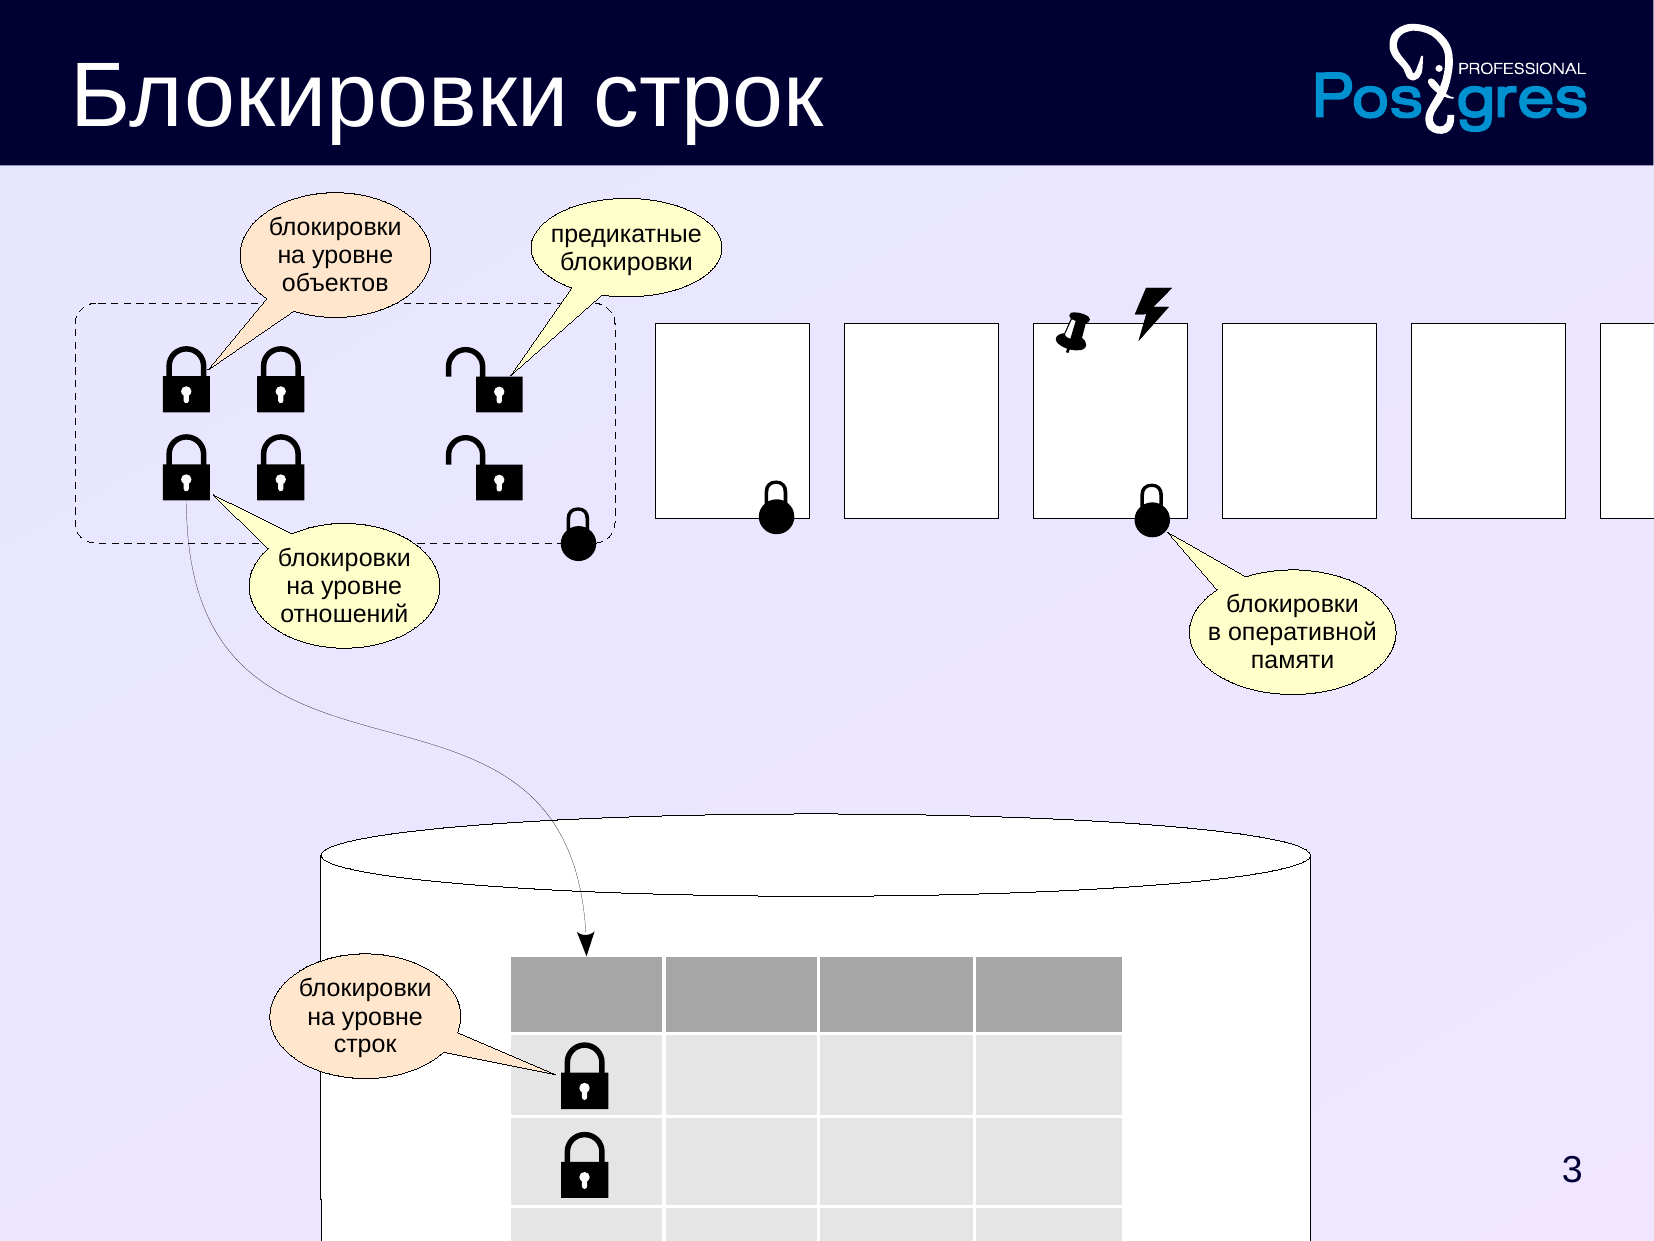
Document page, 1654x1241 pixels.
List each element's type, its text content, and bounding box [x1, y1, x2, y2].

text_box [1033, 287, 1188, 538]
text_box [655, 323, 810, 535]
text_box [275, 386, 286, 404]
picture [561, 1042, 609, 1110]
text_box блокировки на уровне объектов [207, 192, 431, 370]
picture [162, 434, 211, 501]
text_box блокировки на уровне отношений [213, 494, 440, 649]
text_box [181, 474, 192, 492]
picture [257, 434, 305, 501]
text_box [1222, 323, 1377, 519]
title Блокировки строк [70, 43, 1241, 147]
text_box [1411, 323, 1566, 519]
text_box [181, 386, 192, 404]
text_box блокировки в оперативной памяти [1167, 532, 1397, 695]
text_box [445, 435, 523, 501]
text_box блокировки на уровне строк [269, 953, 556, 1079]
picture [561, 1131, 609, 1198]
picture [162, 346, 211, 413]
text_box [844, 323, 999, 519]
text_box [560, 507, 597, 562]
text_box предикатные блокировки [510, 198, 722, 376]
text_box [320, 813, 1311, 1241]
picture [257, 346, 305, 413]
text_box [445, 346, 523, 413]
text_box [1600, 323, 1654, 519]
text_box [275, 474, 286, 492]
